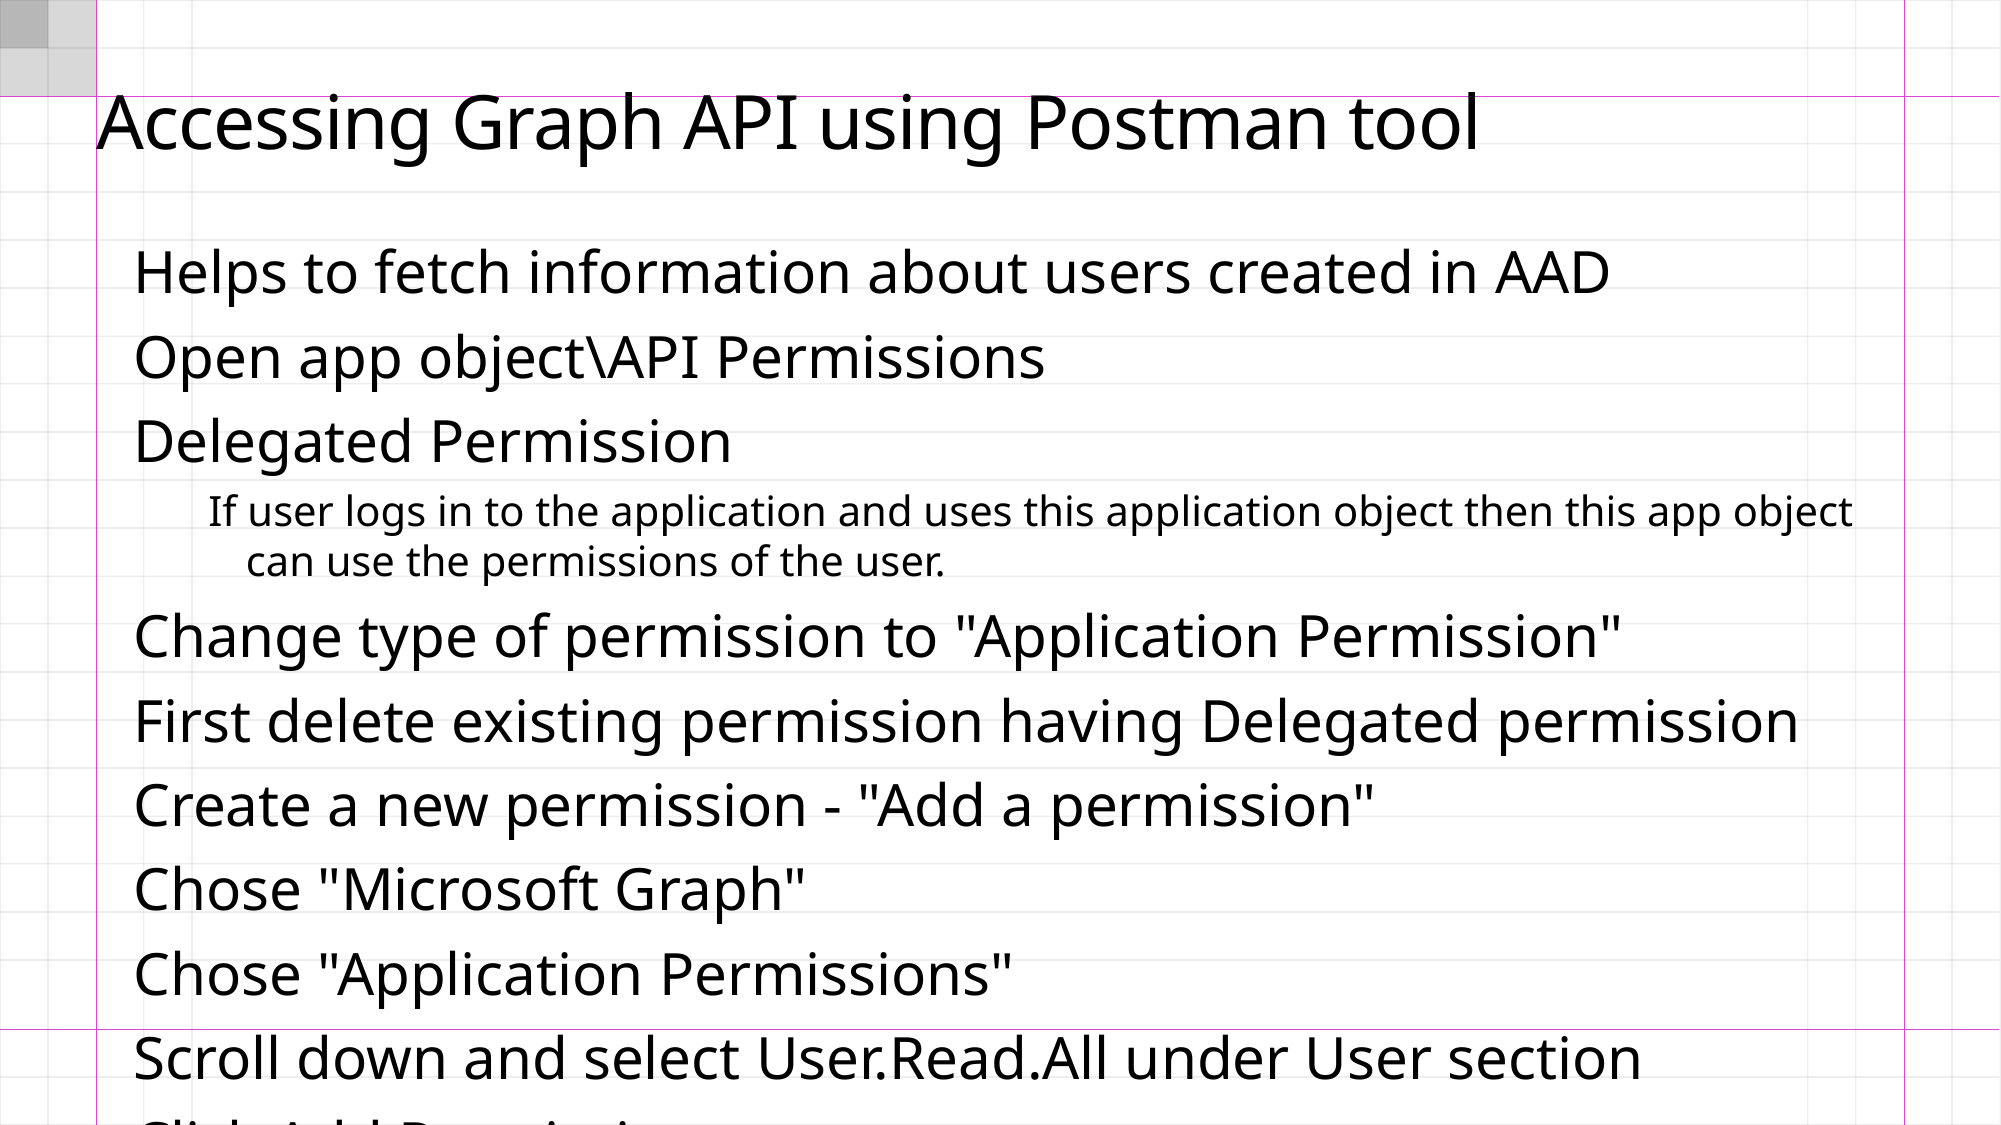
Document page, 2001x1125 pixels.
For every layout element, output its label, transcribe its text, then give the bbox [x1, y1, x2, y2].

list Helps to fetch information about users created in AAD Open app object\API Permissions Delegated Permission If user logs in to the application and uses this application object then this app object can use the permissions of the user. Change type of permission to "Application Permission" First delete existing permission having Delegated permission Create a new permission - "Add a permission" Chose "Microsoft Graph" Chose "Application Permissions" Scroll down and select User.Read.All under User section Click Add Permissions Click "Grand Admin Content for Default Directory" [22, 90, 1977, 1121]
title Accessing Graph API using Postman tool [22, 0, 1830, 90]
